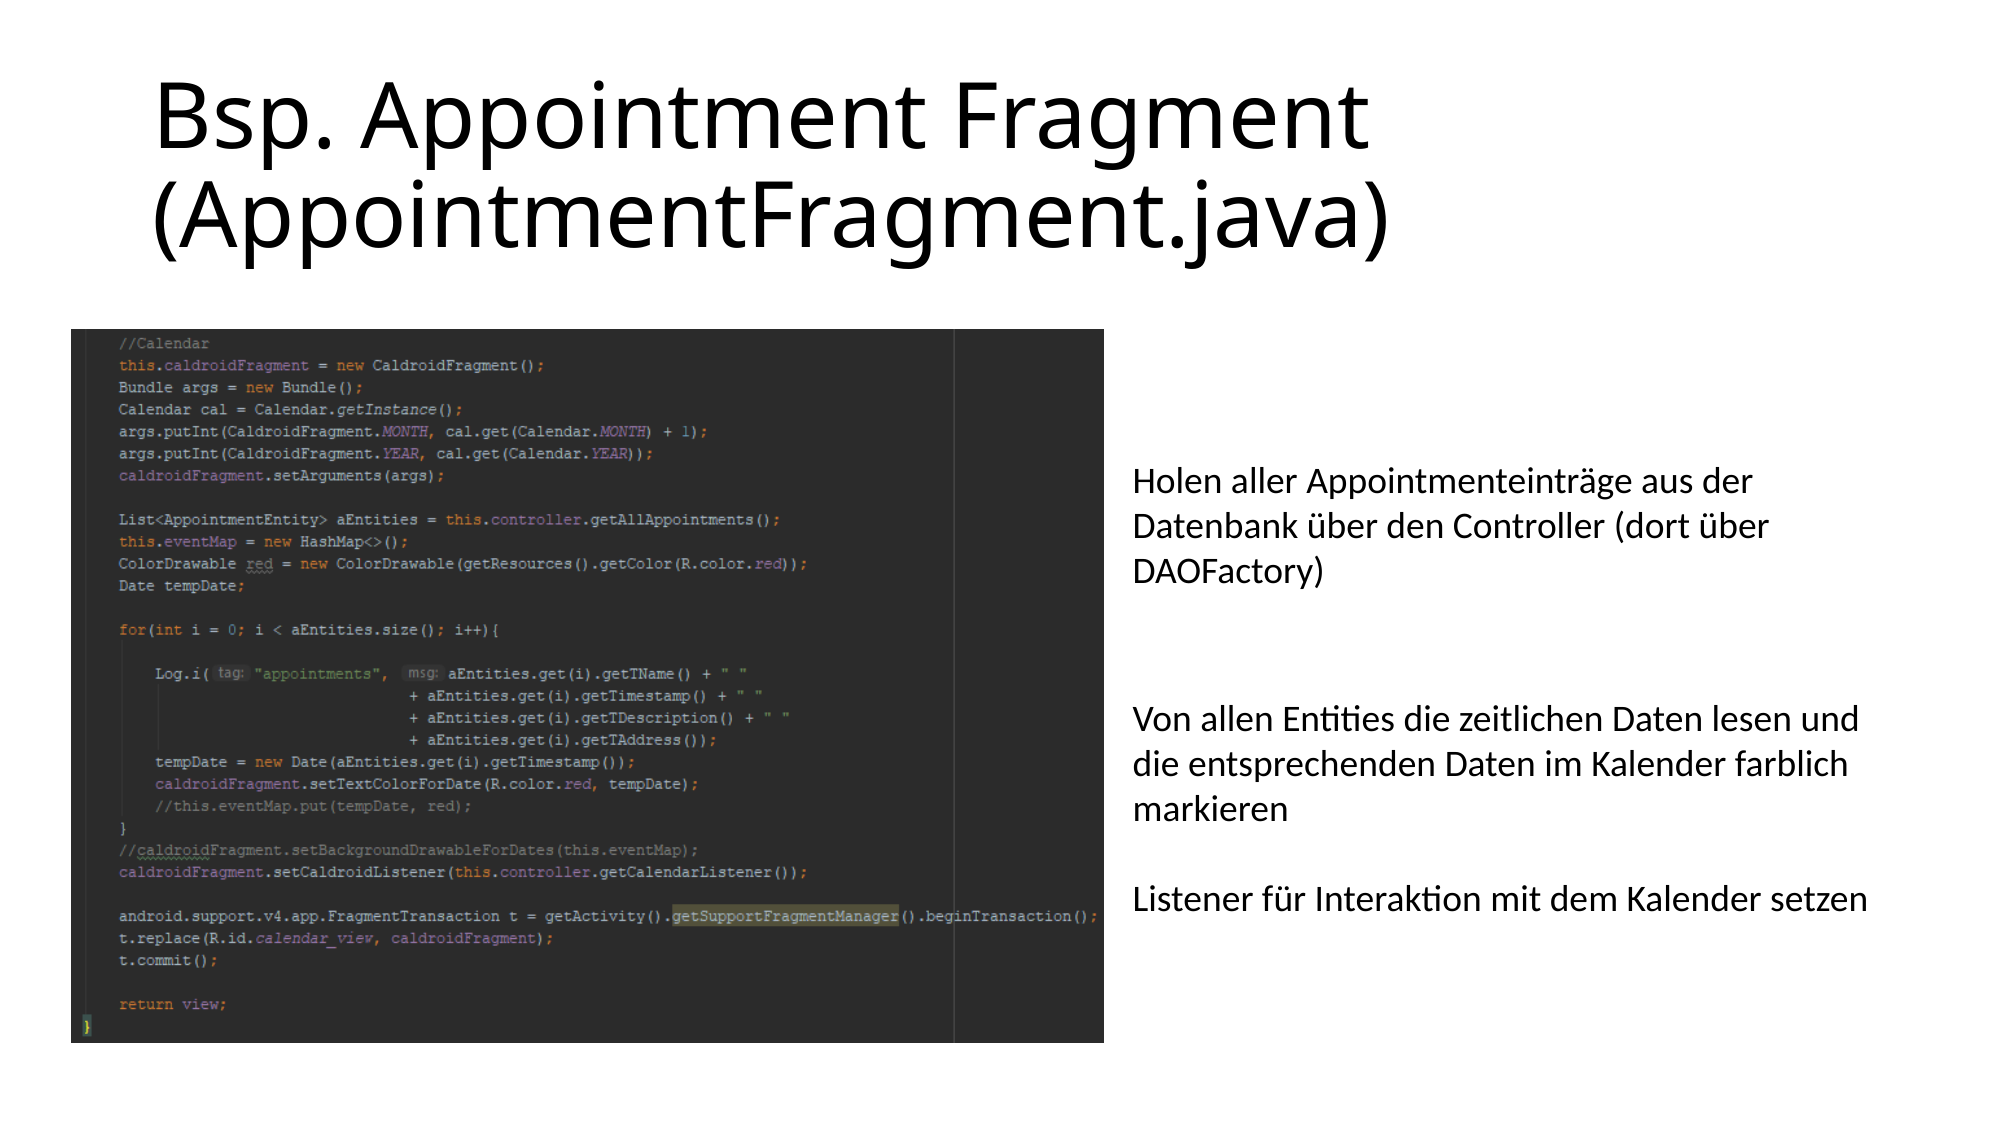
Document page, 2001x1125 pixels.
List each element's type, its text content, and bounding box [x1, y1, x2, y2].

picture [71, 329, 1104, 1043]
text_box Holen aller Appointmenteinträge aus der Datenbank über den Controller (dort über DAOFactory) [1117, 448, 1929, 600]
text_box Von allen Entities die zeitlichen Daten lesen und die entsprechenden Daten im Kalender farblich markieren Listener für Interaktion mit dem Kalender setzen [1117, 686, 1896, 929]
title Bsp. Appointment Fragment (AppointmentFragment.java) [137, 59, 1863, 278]
